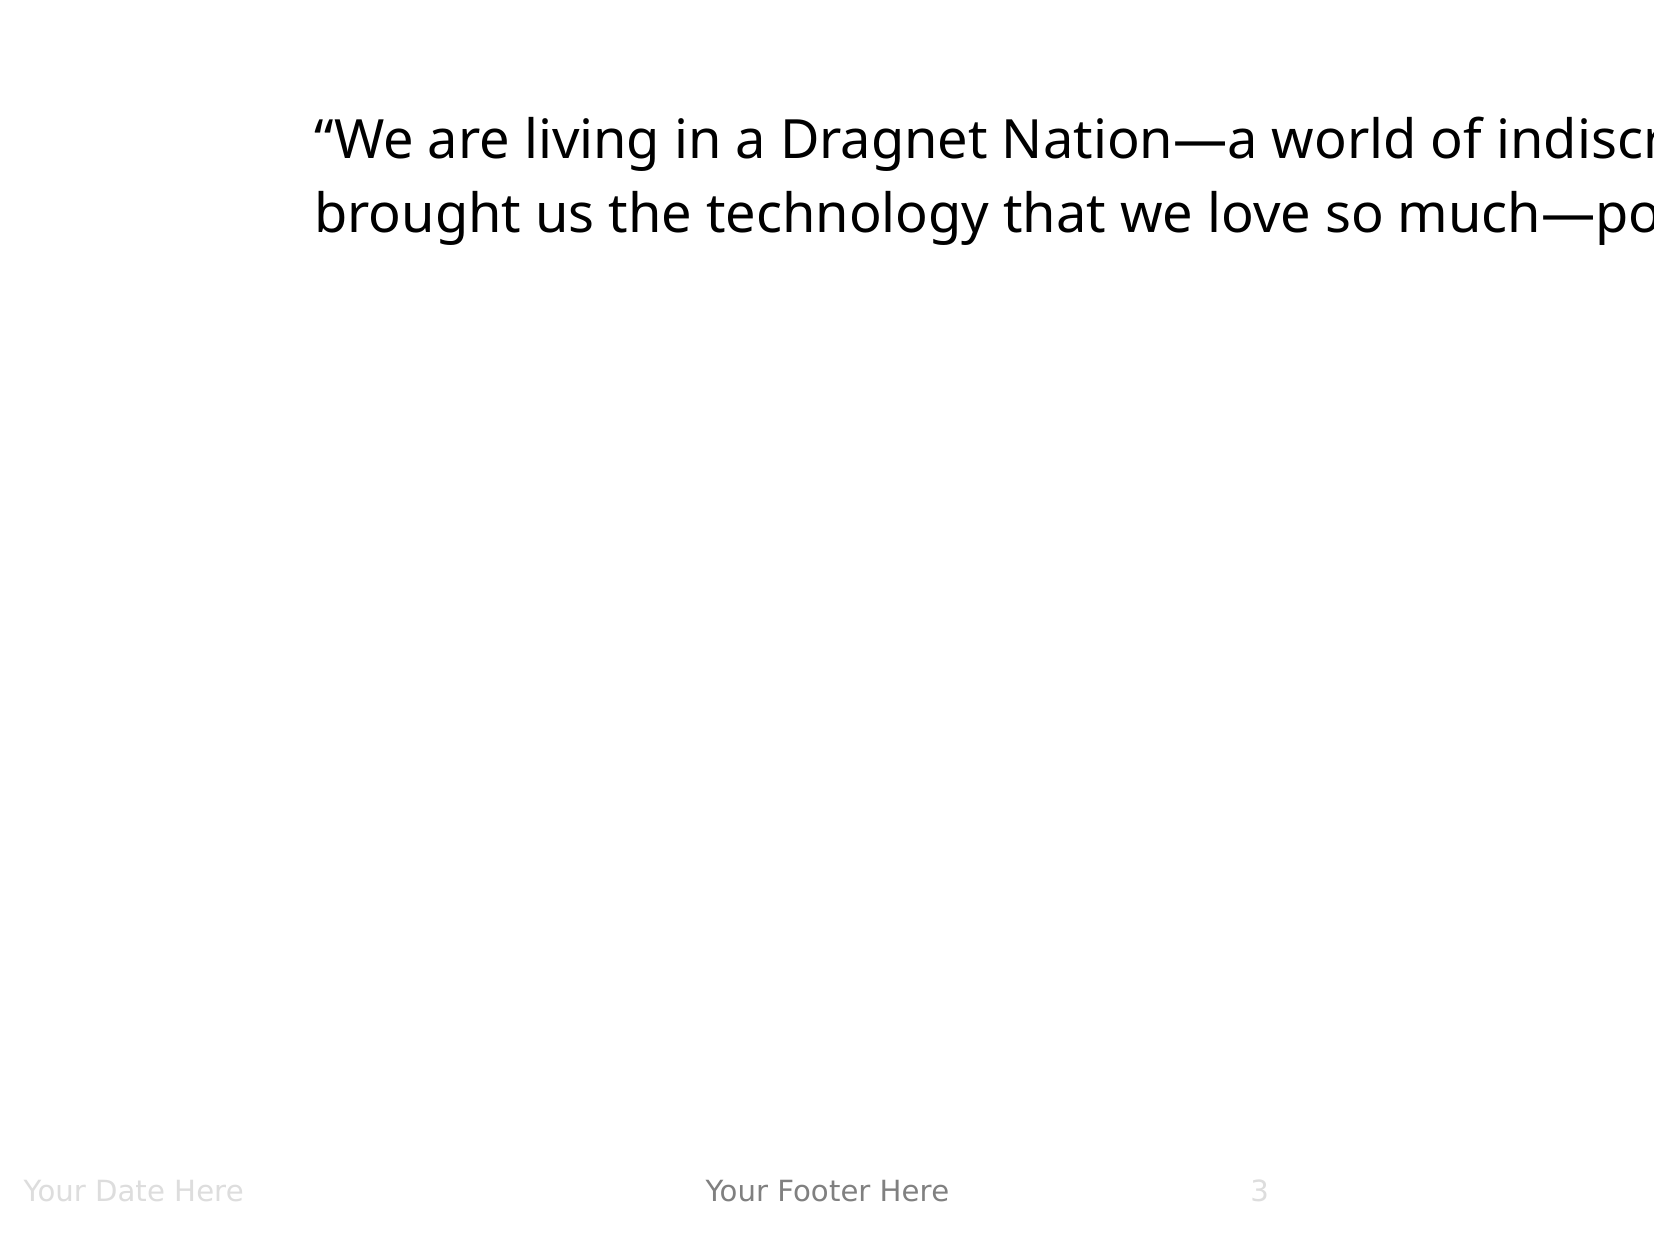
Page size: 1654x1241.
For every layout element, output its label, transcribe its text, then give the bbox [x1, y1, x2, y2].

text_box Your Date Here [23, 1172, 409, 1241]
text_box Your Footer Here [565, 1172, 1090, 1241]
text_box [1250, 1172, 1636, 1241]
text_box “We are living in a Dragnet Nation—a world of indiscriminate tracking where institutions are stockpiling data about individuals at an unprecedented pace. The rise of indiscriminate tracking is powered by the same forces that have brought us the technology that we love so much—powerful computing on our desktops, laptops, tablets, and smartphones.” (p. 3) [299, 92, 1250, 829]
